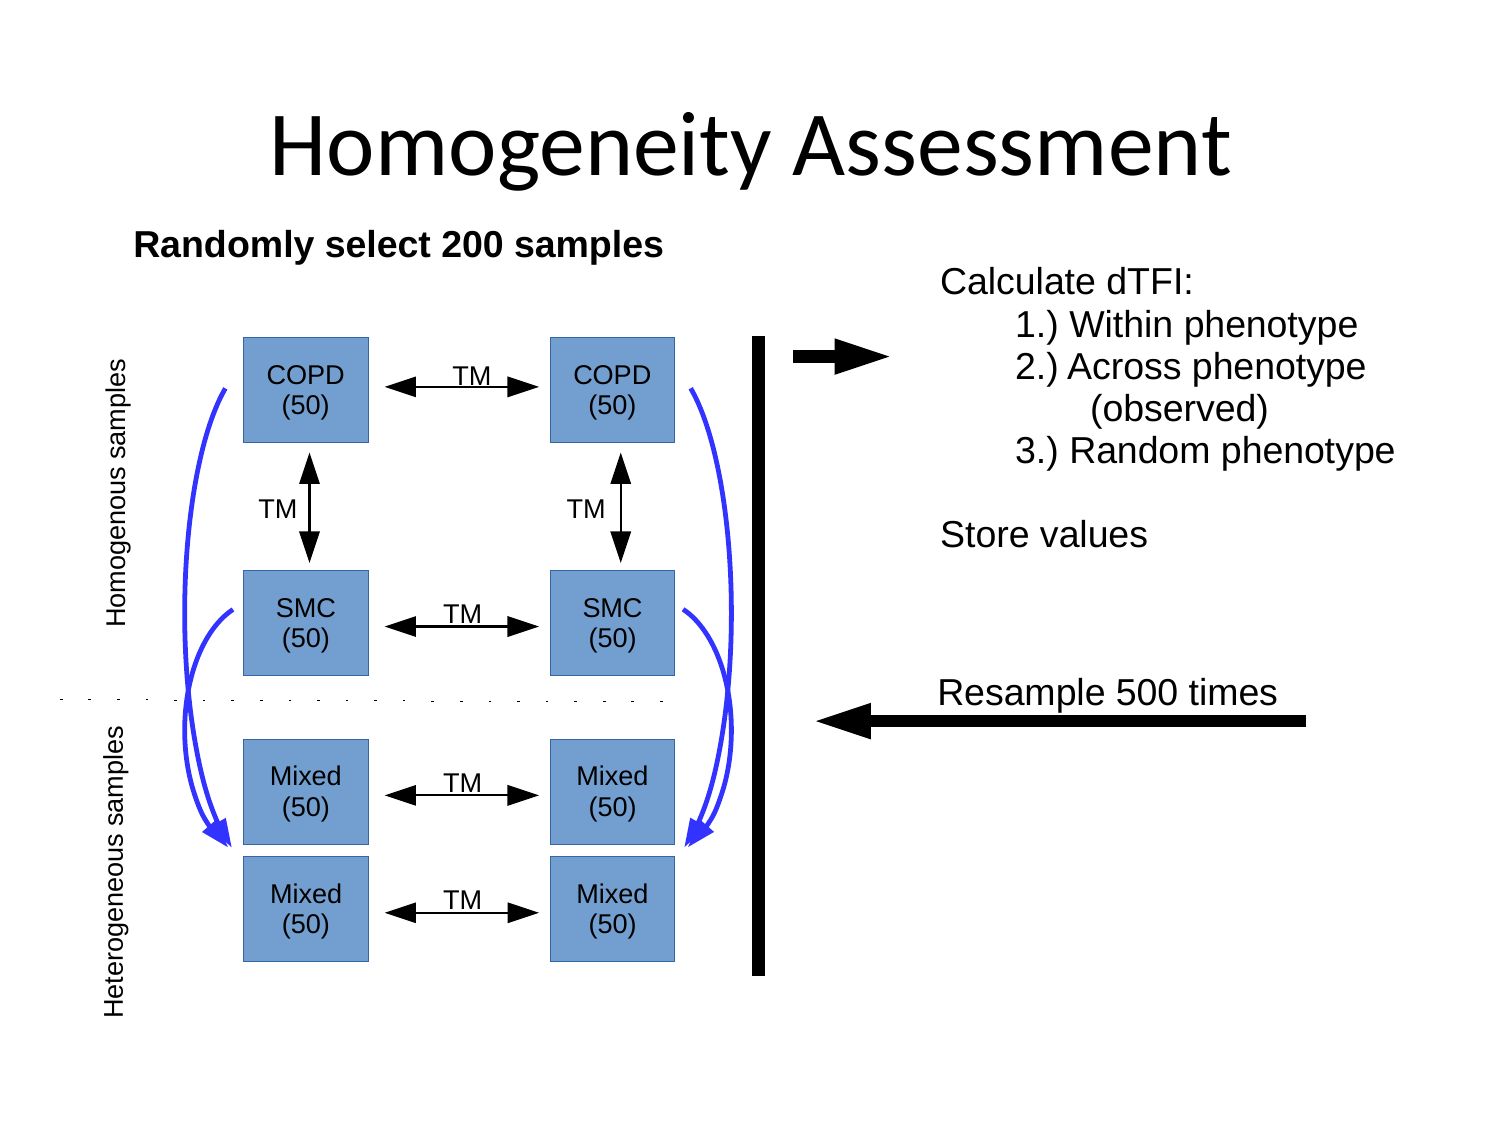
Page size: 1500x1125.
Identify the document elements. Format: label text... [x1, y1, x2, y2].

text_box SMC (50) [243, 570, 369, 676]
text_box COPD (50) [550, 337, 675, 443]
text_box TM [428, 760, 500, 809]
text_box TM [551, 486, 626, 535]
text_box Calculate dTFI: 1.) Within phenotype 2.) Across phenotype (observed) 3.) Random phenotype Store values [925, 253, 1419, 625]
text_box Heterogeneous samples [91, 711, 137, 1034]
text_box Resample 500 times [922, 664, 1294, 722]
text_box TM [428, 591, 500, 640]
text_box Mixed (50) [243, 856, 369, 962]
text_box TM [428, 877, 500, 926]
text_box Homogenous samples [93, 344, 139, 643]
text_box Randomly select 200 samples [118, 215, 680, 273]
text_box Mixed (50) [550, 739, 675, 845]
text_box TM [243, 486, 323, 535]
text_box Mixed (50) [550, 856, 675, 962]
text_box COPD (50) [243, 337, 369, 443]
title Homogeneity Assessment [76, 45, 1427, 233]
text_box TM [437, 353, 509, 402]
text_box Mixed (50) [243, 739, 369, 845]
text_box SMC (50) [550, 570, 675, 676]
